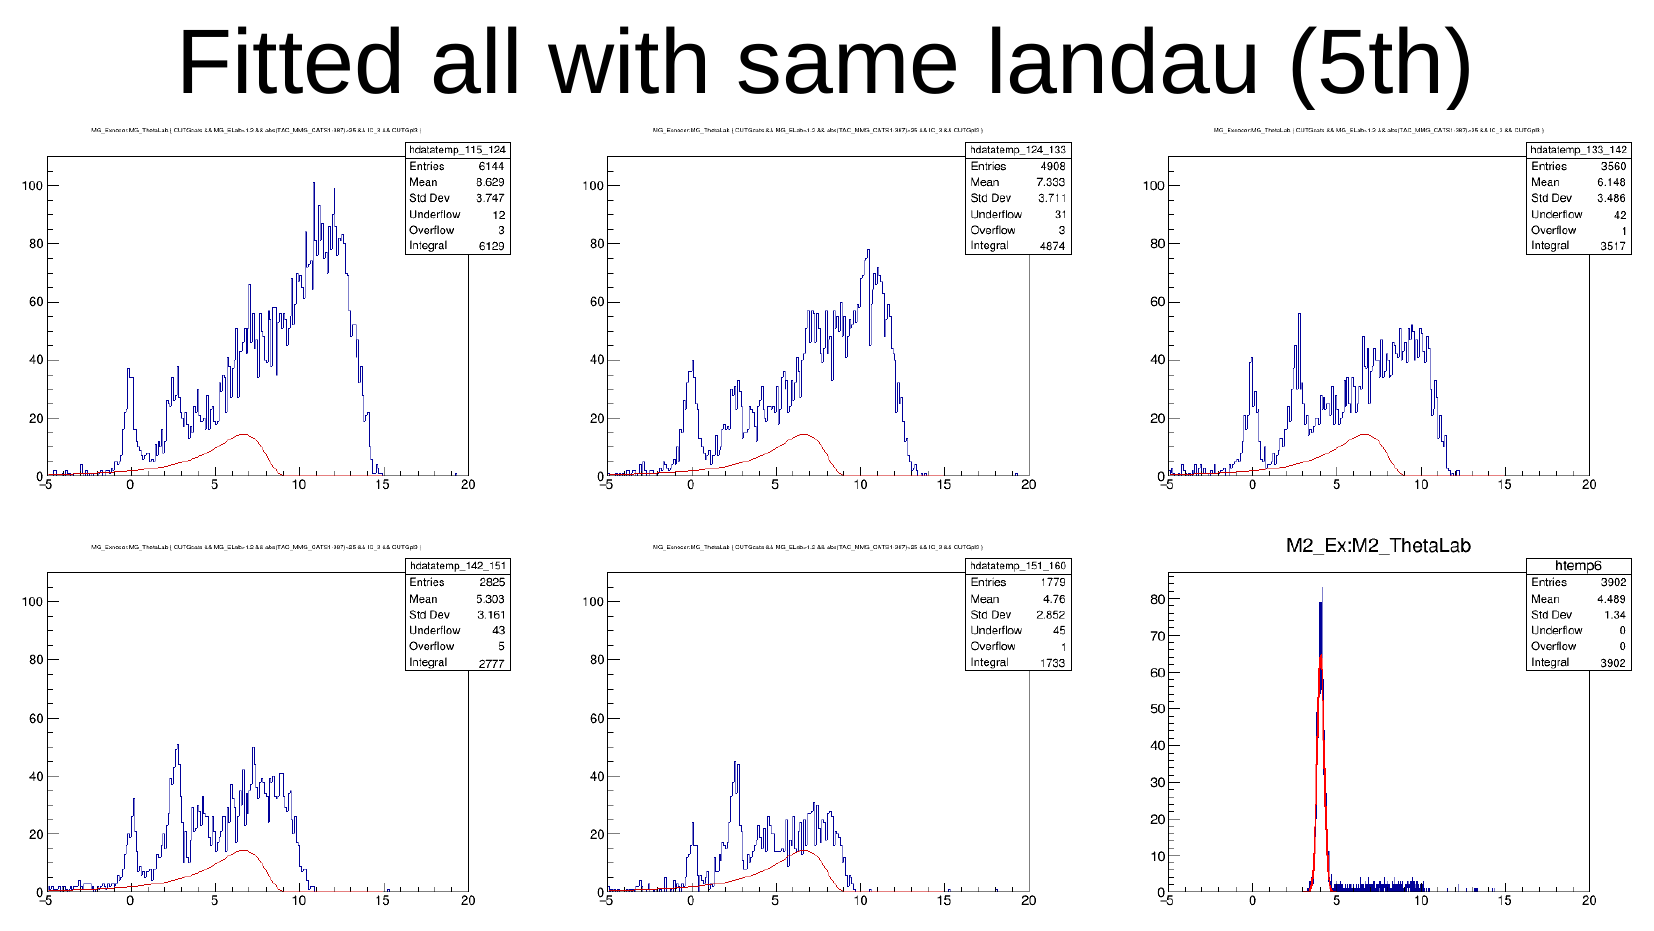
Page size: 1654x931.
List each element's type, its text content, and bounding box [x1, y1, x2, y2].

picture [0, 110, 1652, 928]
title Fitted all with same landau (5th) [82, 0, 1571, 110]
